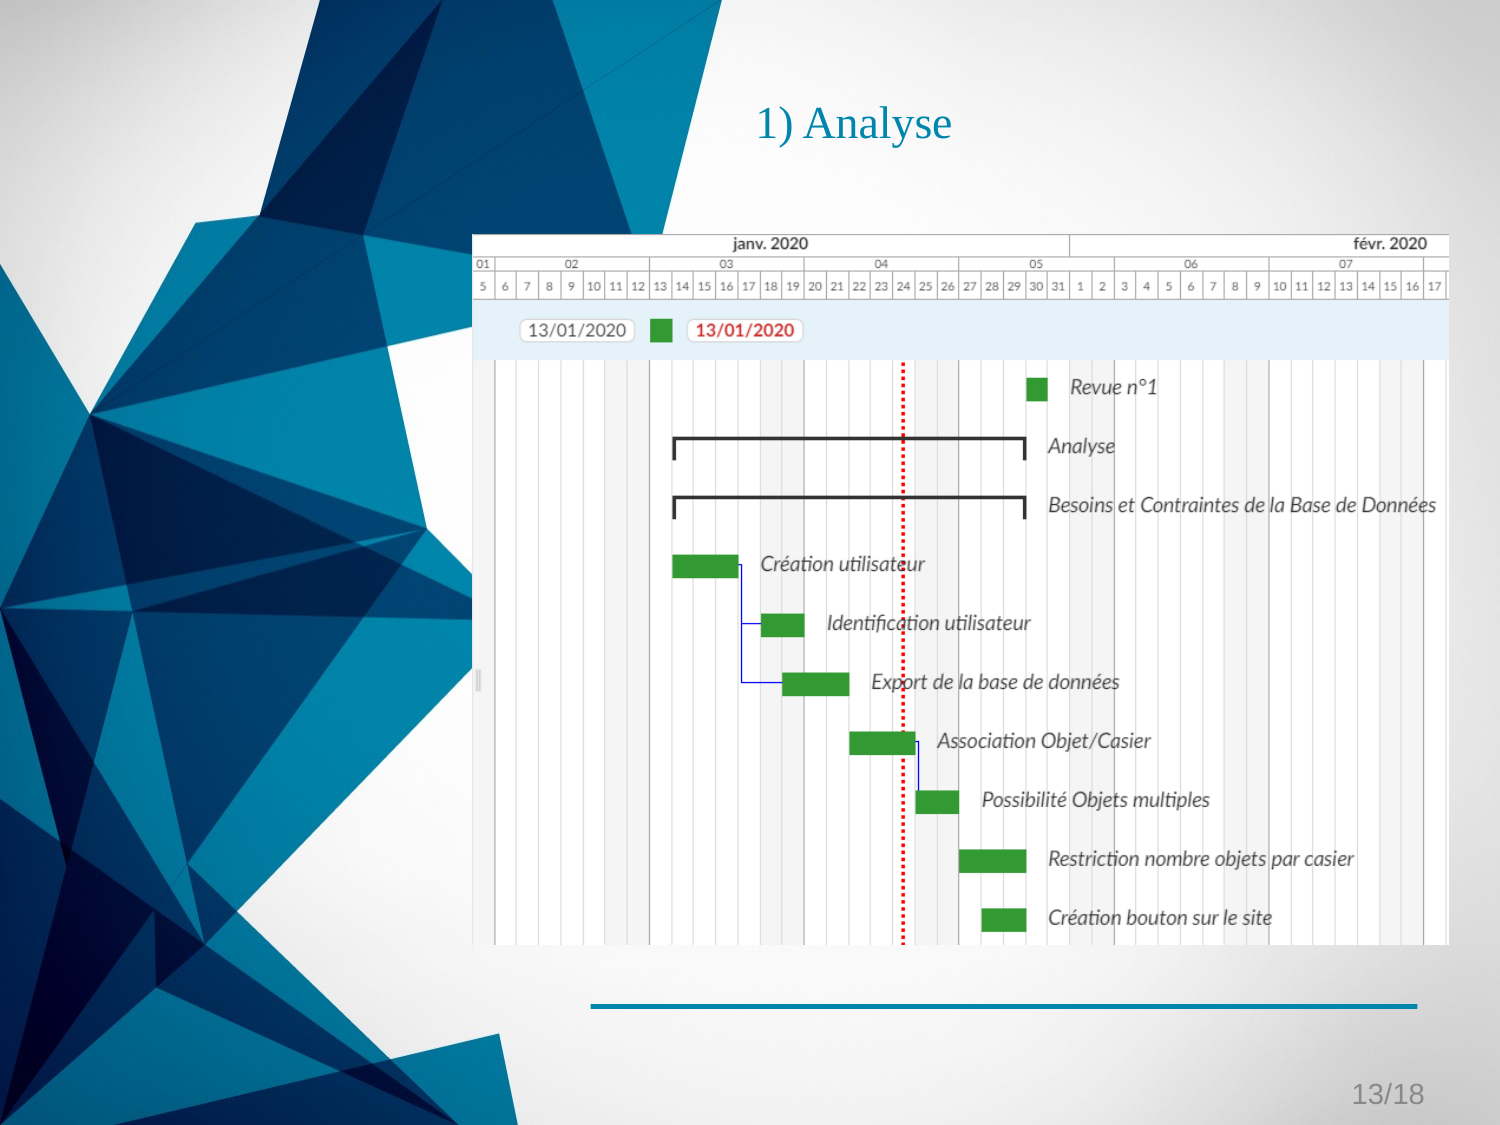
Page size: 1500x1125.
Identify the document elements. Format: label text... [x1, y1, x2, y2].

title 1) Analyse [236, 29, 953, 218]
picture [0, 0, 1500, 1125]
